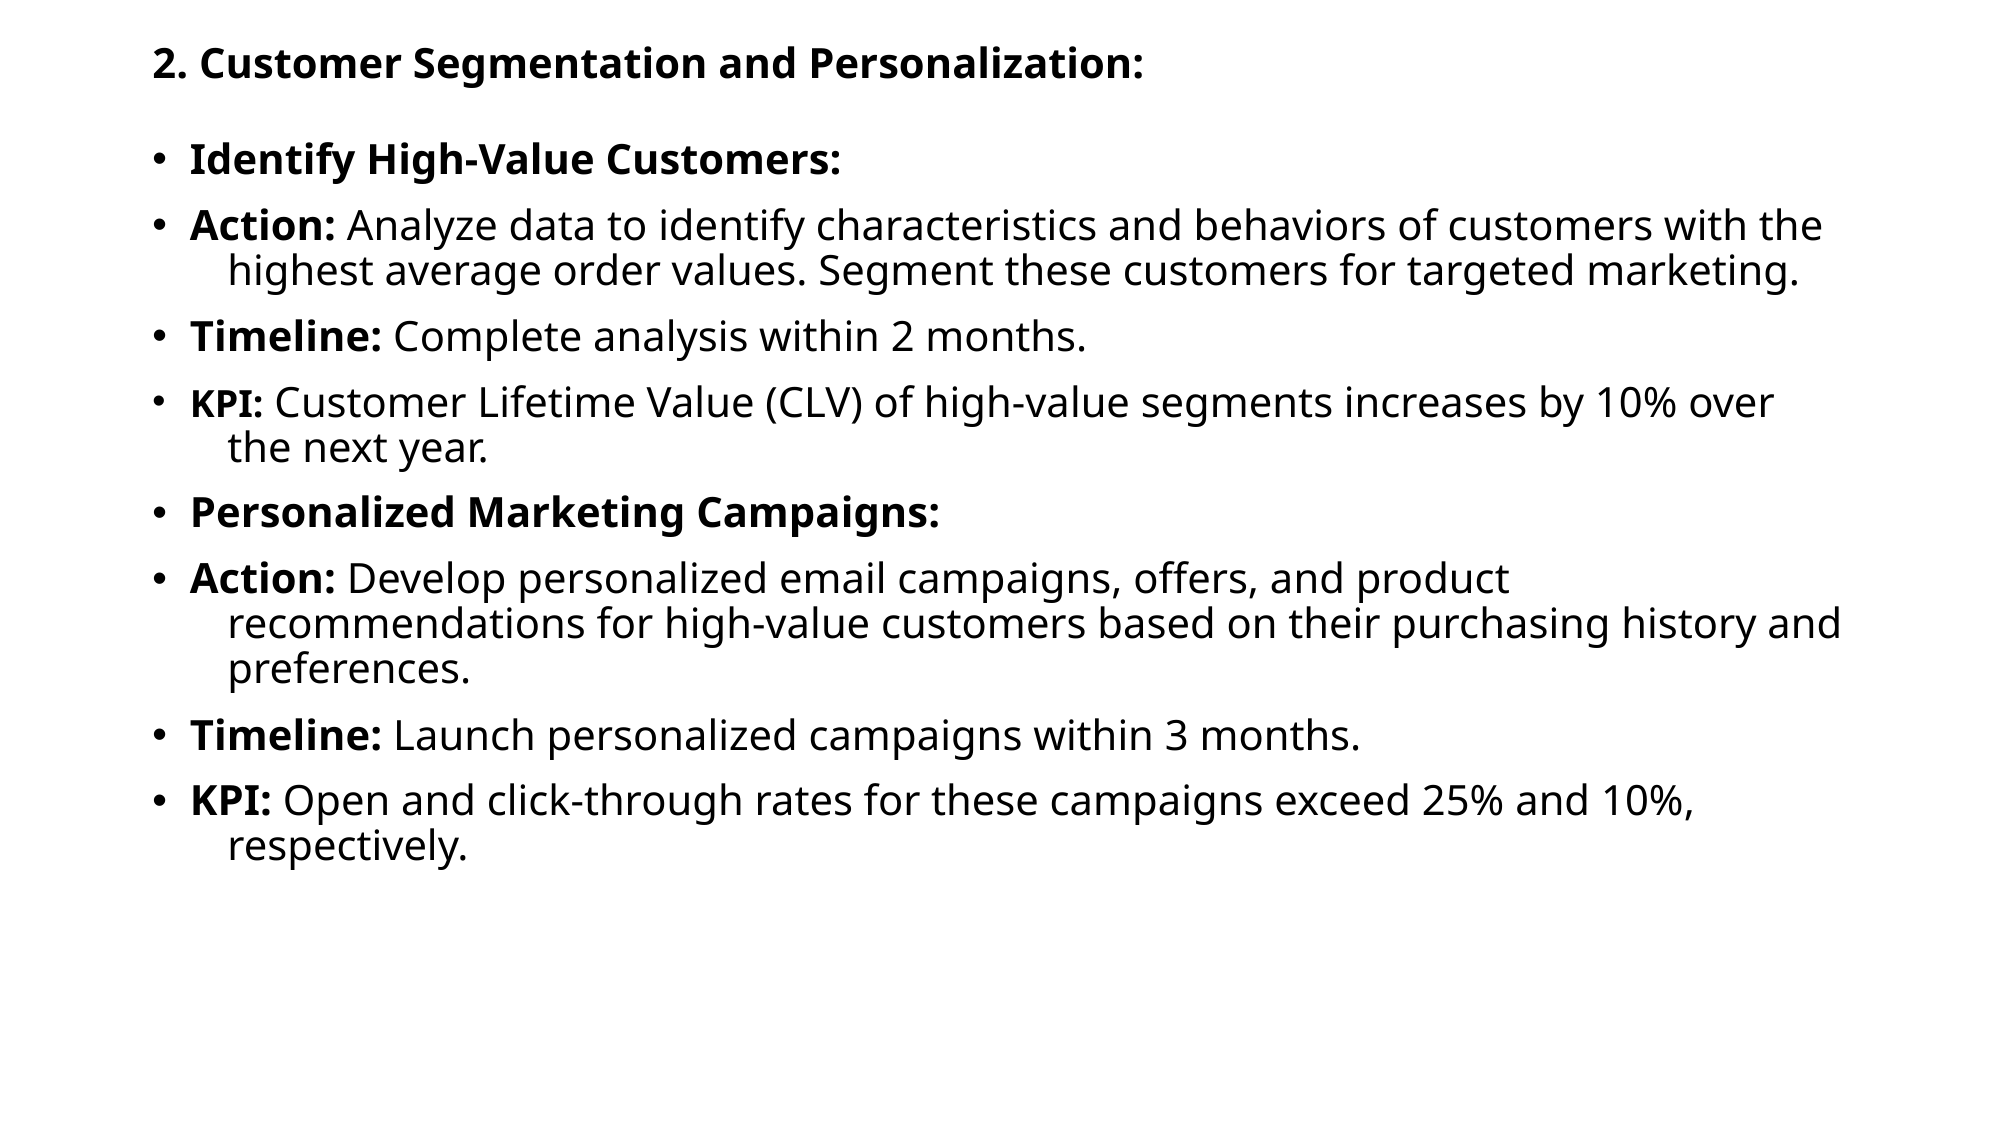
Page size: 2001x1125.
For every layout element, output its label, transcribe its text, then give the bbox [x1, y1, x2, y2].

title 2. Customer Segmentation and Personalization: [137, 0, 1863, 130]
list Identify High-Value Customers: Action: Analyze data to identify characteristics and behaviors of customers with the highest average order values. Segment these customers for targeted marketing. Timeline: Complete analysis within 2 months. KPI: Customer Lifetime Value (CLV) of high-value segments increases by 10% over the next year. Personalized Marketing Campaigns: Action: Develop personalized email campaigns, offers, and product recommendations for high-value customers based on their purchasing history and preferences. Timeline: Launch personalized campaigns within 3 months. KPI: Open and click-through rates for these campaigns exceed 25% and 10%, respectively. [137, 130, 1863, 1014]
